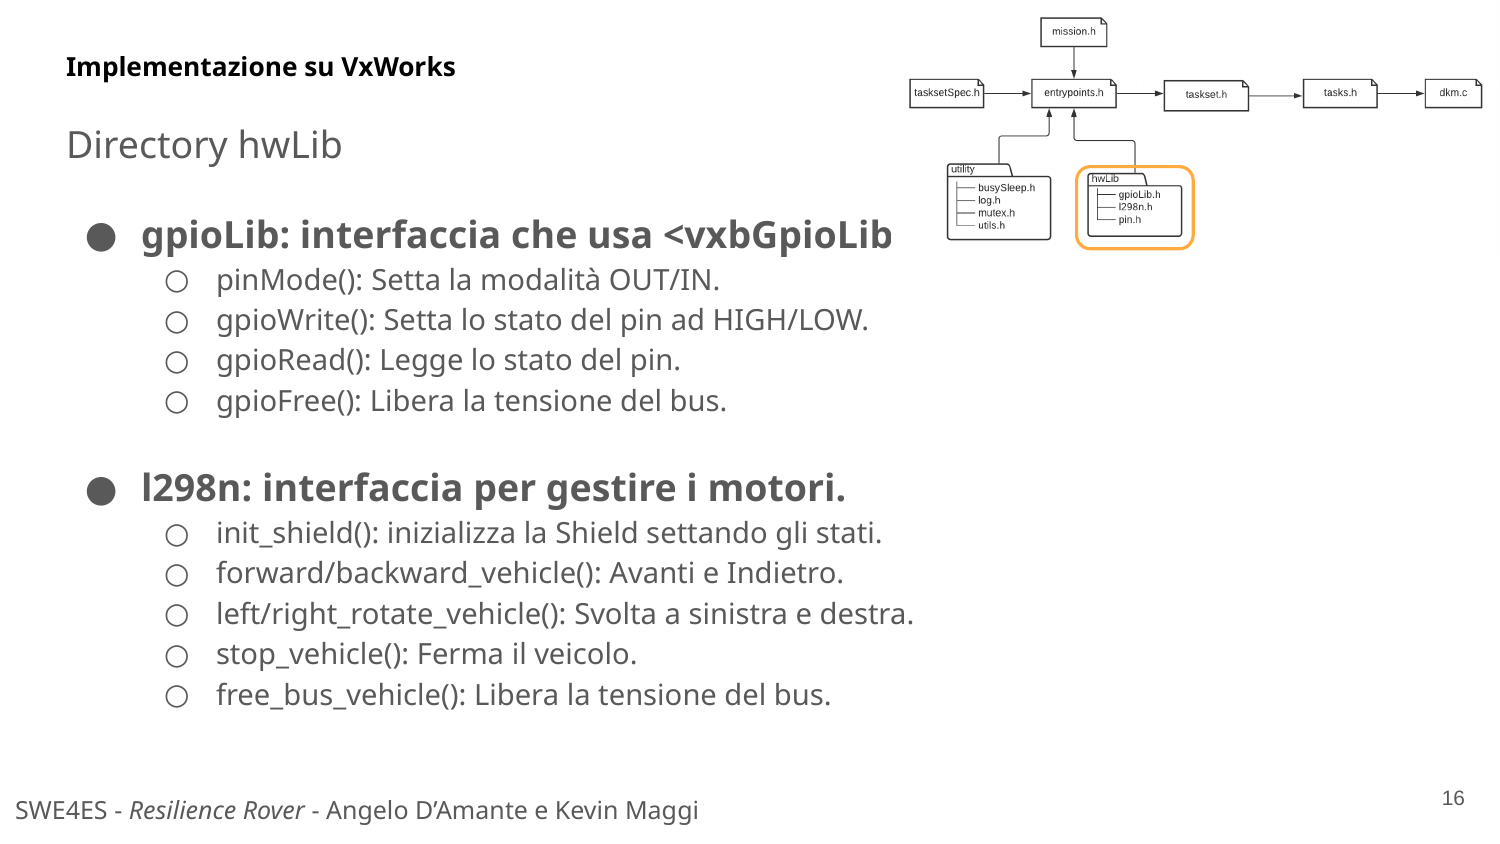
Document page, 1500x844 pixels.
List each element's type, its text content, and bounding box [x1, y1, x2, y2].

title Implementazione su VxWorks [51, 35, 891, 99]
list Directory hwLib [51, 99, 891, 194]
picture [891, 0, 1500, 258]
slide_number <number> [1389, 764, 1480, 830]
list gpioLib: interfaccia che usa <vxbGpioLib>. pinMode(): Setta la modalità OUT/IN. gpioWrite(): Setta lo stato del pin ad HIGH/LOW. gpioRead(): Legge lo stato del pin. gpioFree(): Libera la tensione del bus. l298n: interfaccia per gestire i motori. init_shield(): inizializza la Shield settando gli stati. forward/backward_vehicle(): Avanti e Indietro. left/right_rotate_vehicle(): Svolta a sinistra e destra. stop_vehicle(): Ferma il veicolo. free_bus_vehicle(): Libera la tensione del bus. [51, 194, 1102, 750]
